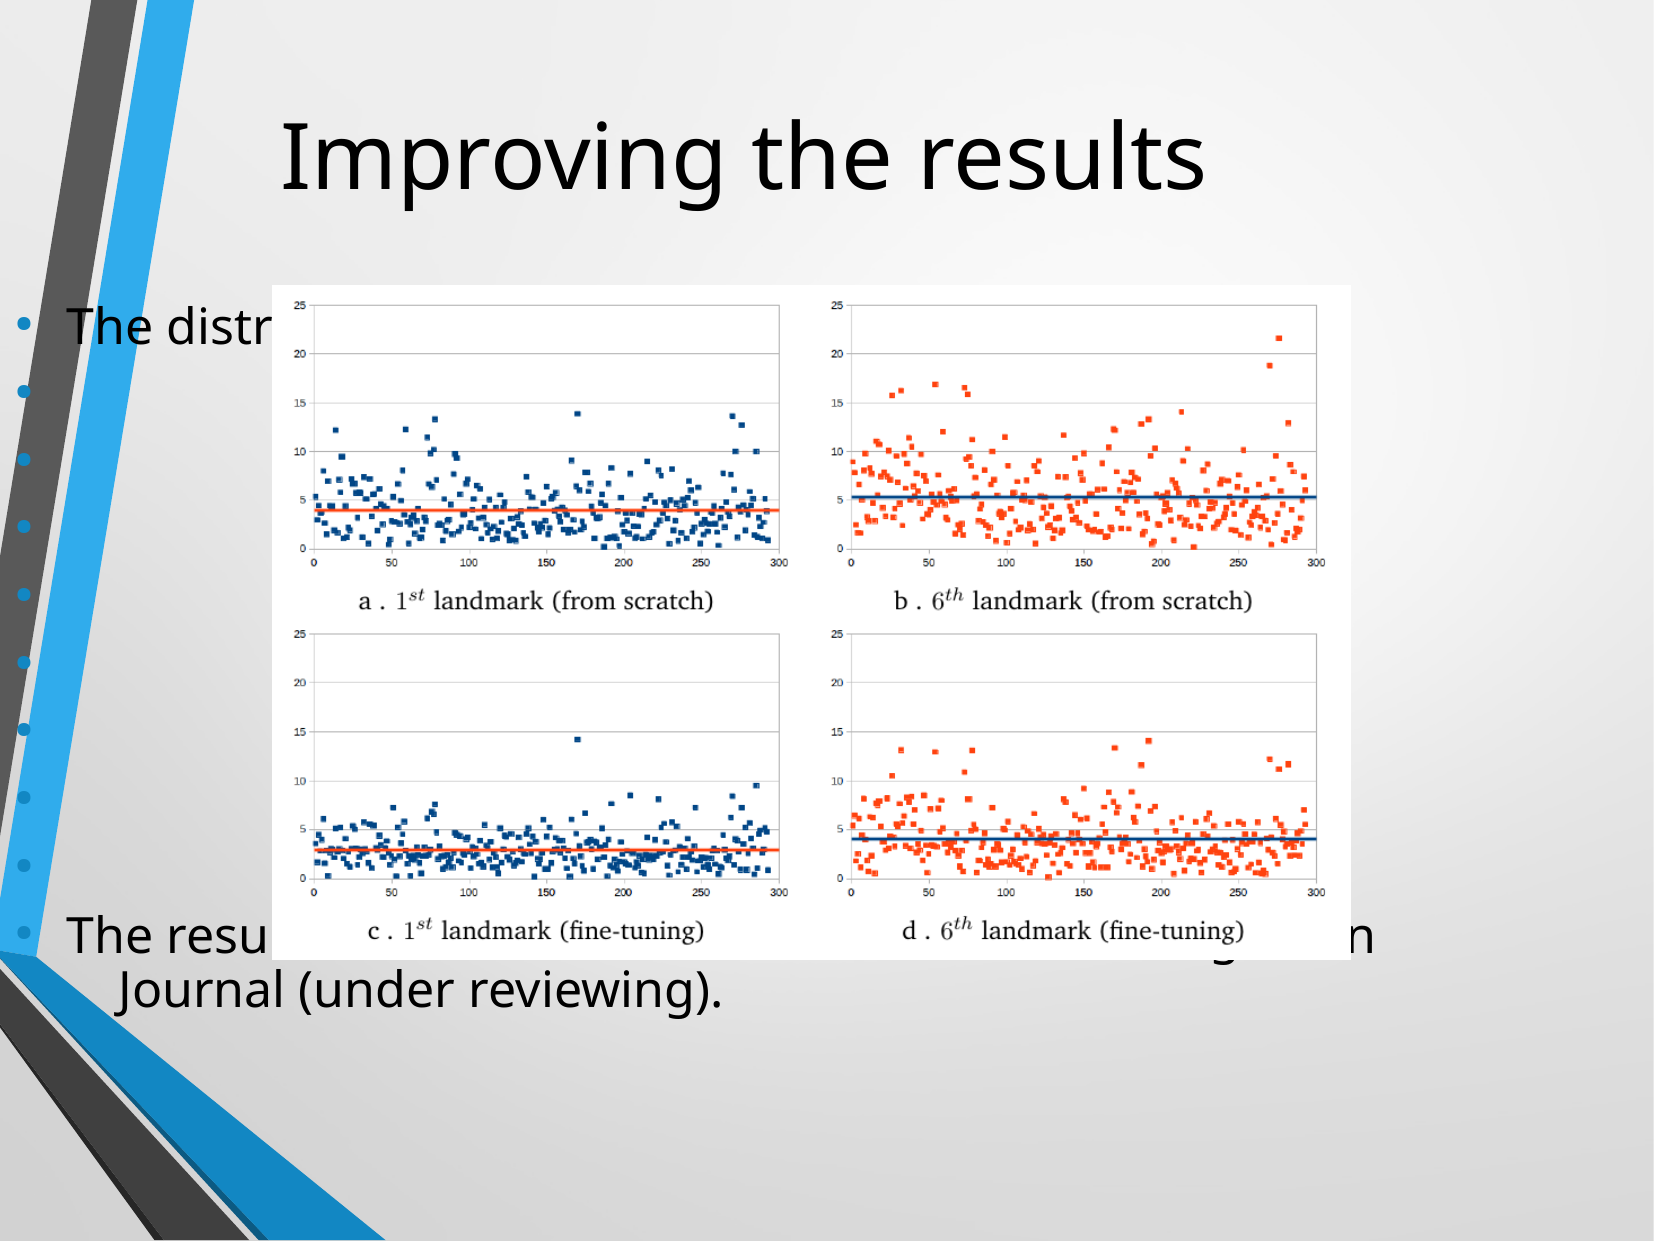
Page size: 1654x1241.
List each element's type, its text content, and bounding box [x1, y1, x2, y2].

picture [272, 285, 1351, 961]
list The distribution of the distances The results have been submitted to Pattern Recognition Journal (under reviewing). [0, 225, 1489, 1096]
title Improving the results [0, 49, 1489, 225]
